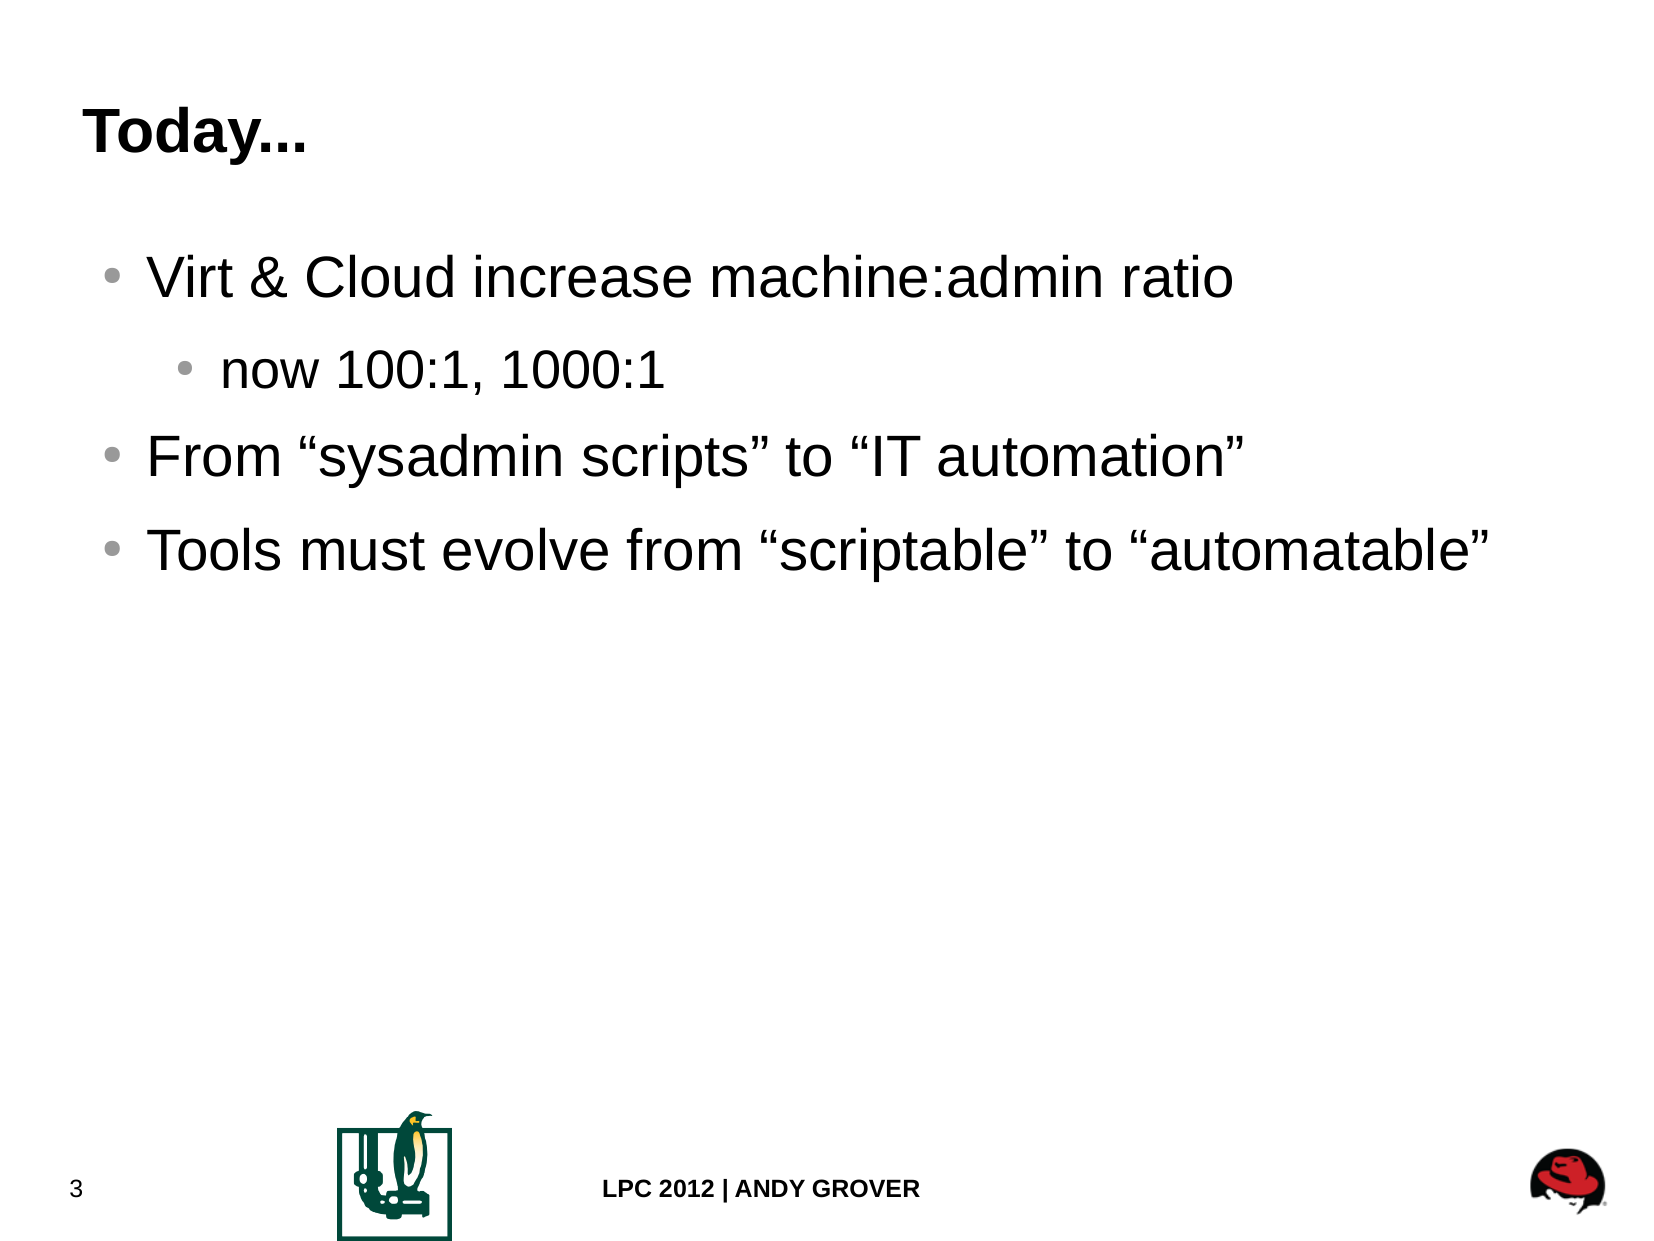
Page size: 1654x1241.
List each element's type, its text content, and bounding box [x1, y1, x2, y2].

title Today... [82, 37, 1571, 226]
picture [1529, 1146, 1613, 1224]
picture [337, 1111, 452, 1241]
list Virt & Cloud increase machine:admin ratio now 100:1, 1000:1 From “sysadmin scripts” to “IT automation” Tools must evolve from “scriptable” to “automatable” [86, 244, 1576, 1039]
